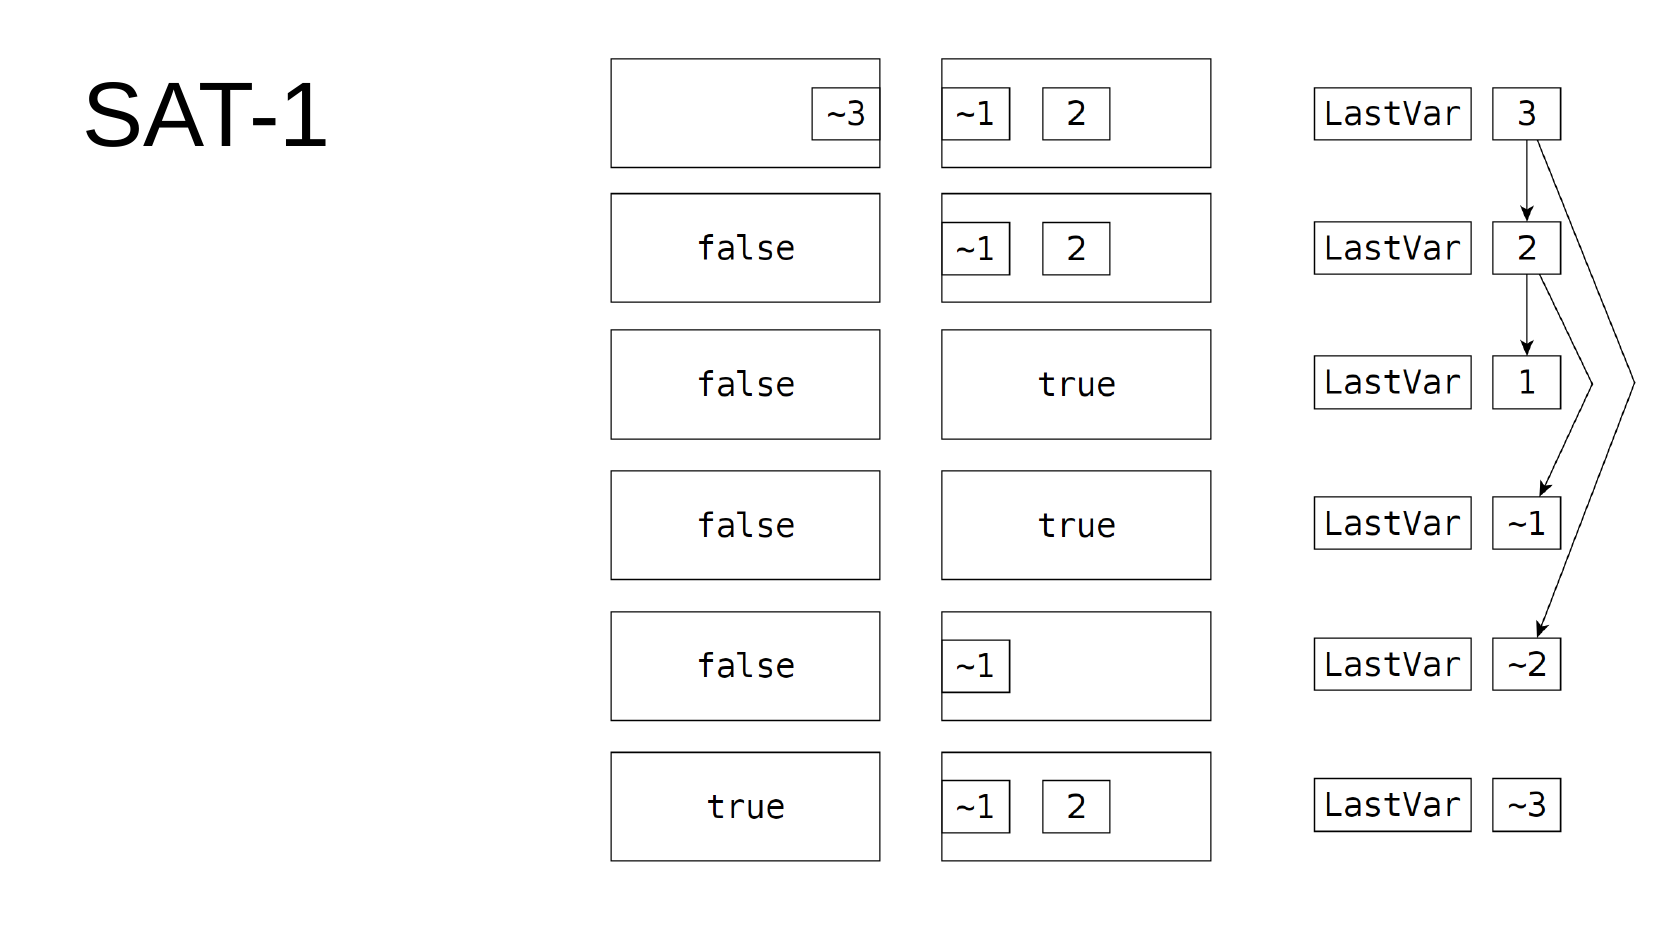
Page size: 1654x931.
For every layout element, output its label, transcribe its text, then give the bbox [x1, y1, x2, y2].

picture [590, 37, 1653, 880]
title SAT-1 [82, 37, 590, 193]
